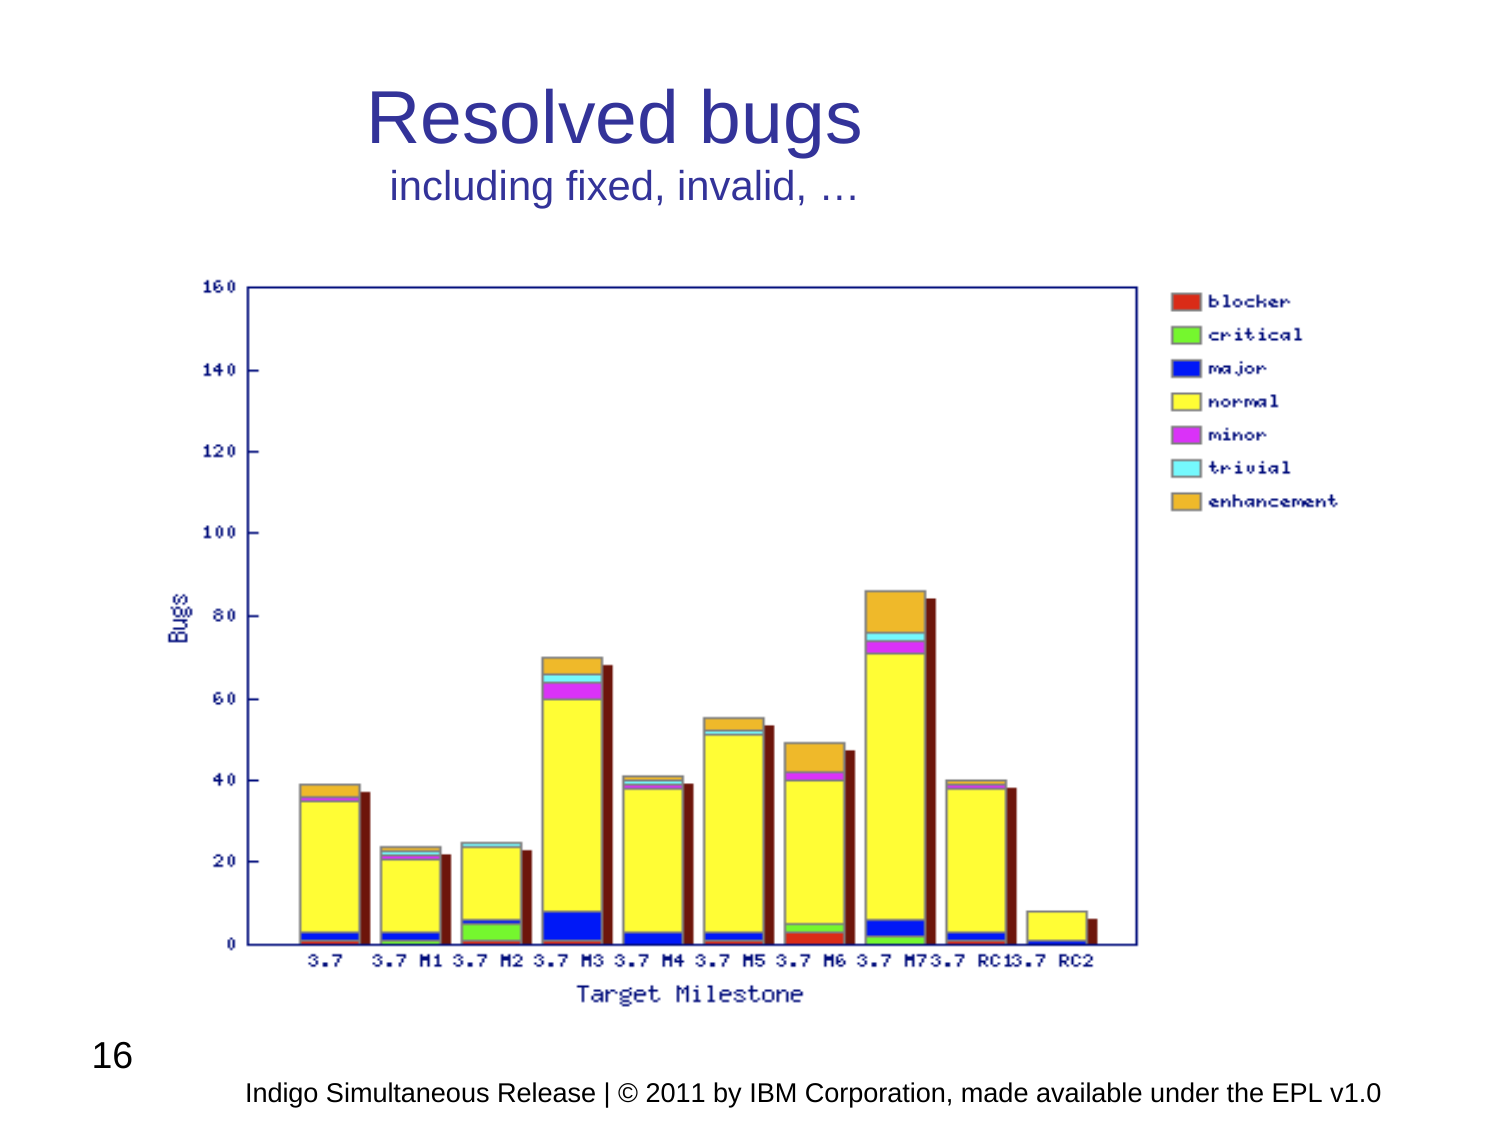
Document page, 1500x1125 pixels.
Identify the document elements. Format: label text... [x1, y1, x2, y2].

title Resolved bugs including fixed, invalid, … [74, 45, 1176, 233]
picture [112, 262, 1388, 1013]
